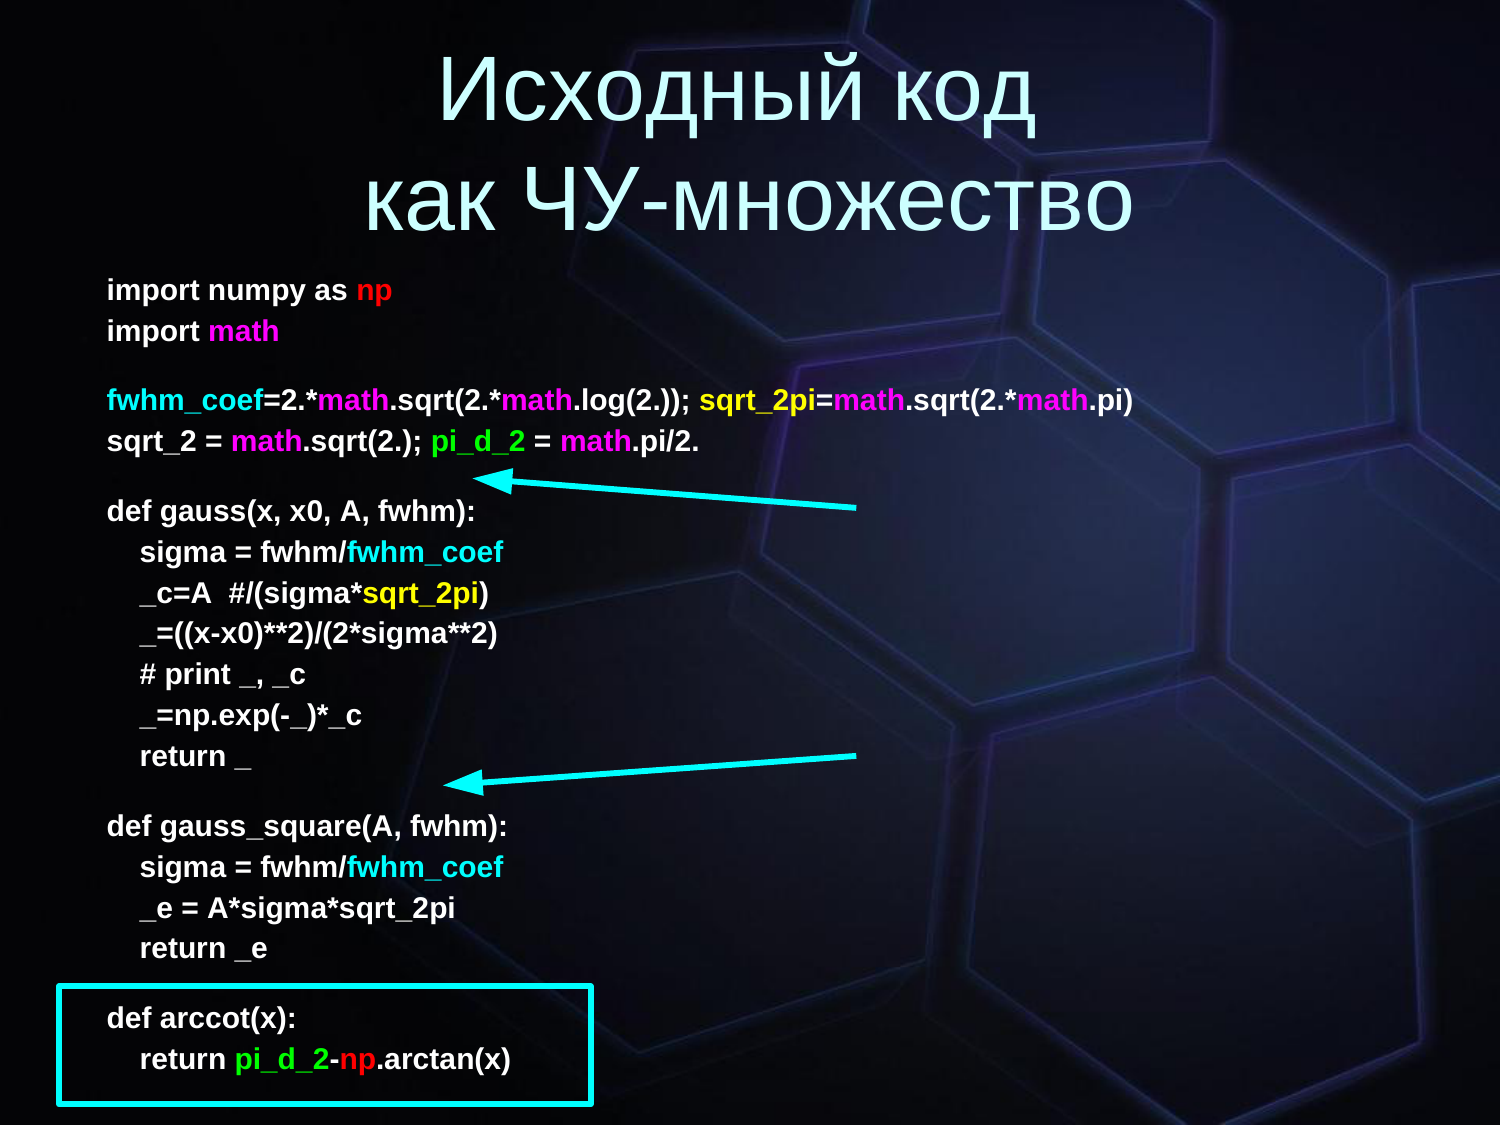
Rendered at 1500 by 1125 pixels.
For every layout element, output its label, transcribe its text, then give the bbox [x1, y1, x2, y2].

list import numpy as np import math fwhm_coef=2.*math.sqrt(2.*math.log(2.)); sqrt_2pi=math.sqrt(2.*math.pi) sqrt_2 = math.sqrt(2.); pi_d_2 = math.pi/2. def gauss(x, x0, A, fwhm): sigma = fwhm/fwhm_coef _c=A #/(sigma*sqrt_2pi) _=((x-x0)**2)/(2*sigma**2) # print _, _c _=np.exp(-_)*_c return _ def gauss_square(A, fwhm): sigma = fwhm/fwhm_coef _e = A*sigma*sqrt_2pi return _e def arccot(x): return pi_d_2-np.arctan(x) [75, 989, 588, 1093]
picture [0, 0, 1500, 1125]
title Исходный код как ЧУ-множество [75, 21, 1425, 257]
list import numpy as np import math fwhm_coef=2.*math.sqrt(2.*math.log(2.)); sqrt_2pi=math.sqrt(2.*math.pi) sqrt_2 = math.sqrt(2.); pi_d_2 = math.pi/2. def gauss(x, x0, A, fwhm): sigma = fwhm/fwhm_coef _c=A #/(sigma*sqrt_2pi) _=((x-x0)**2)/(2*sigma**2) # print _, _c _=np.exp(-_)*_c return _ def gauss_square(A, fwhm): sigma = fwhm/fwhm_coef _e = A*sigma*sqrt_2pi return _e def arccot(x): return pi_d_2-np.arctan(x) [75, 262, 1418, 1093]
